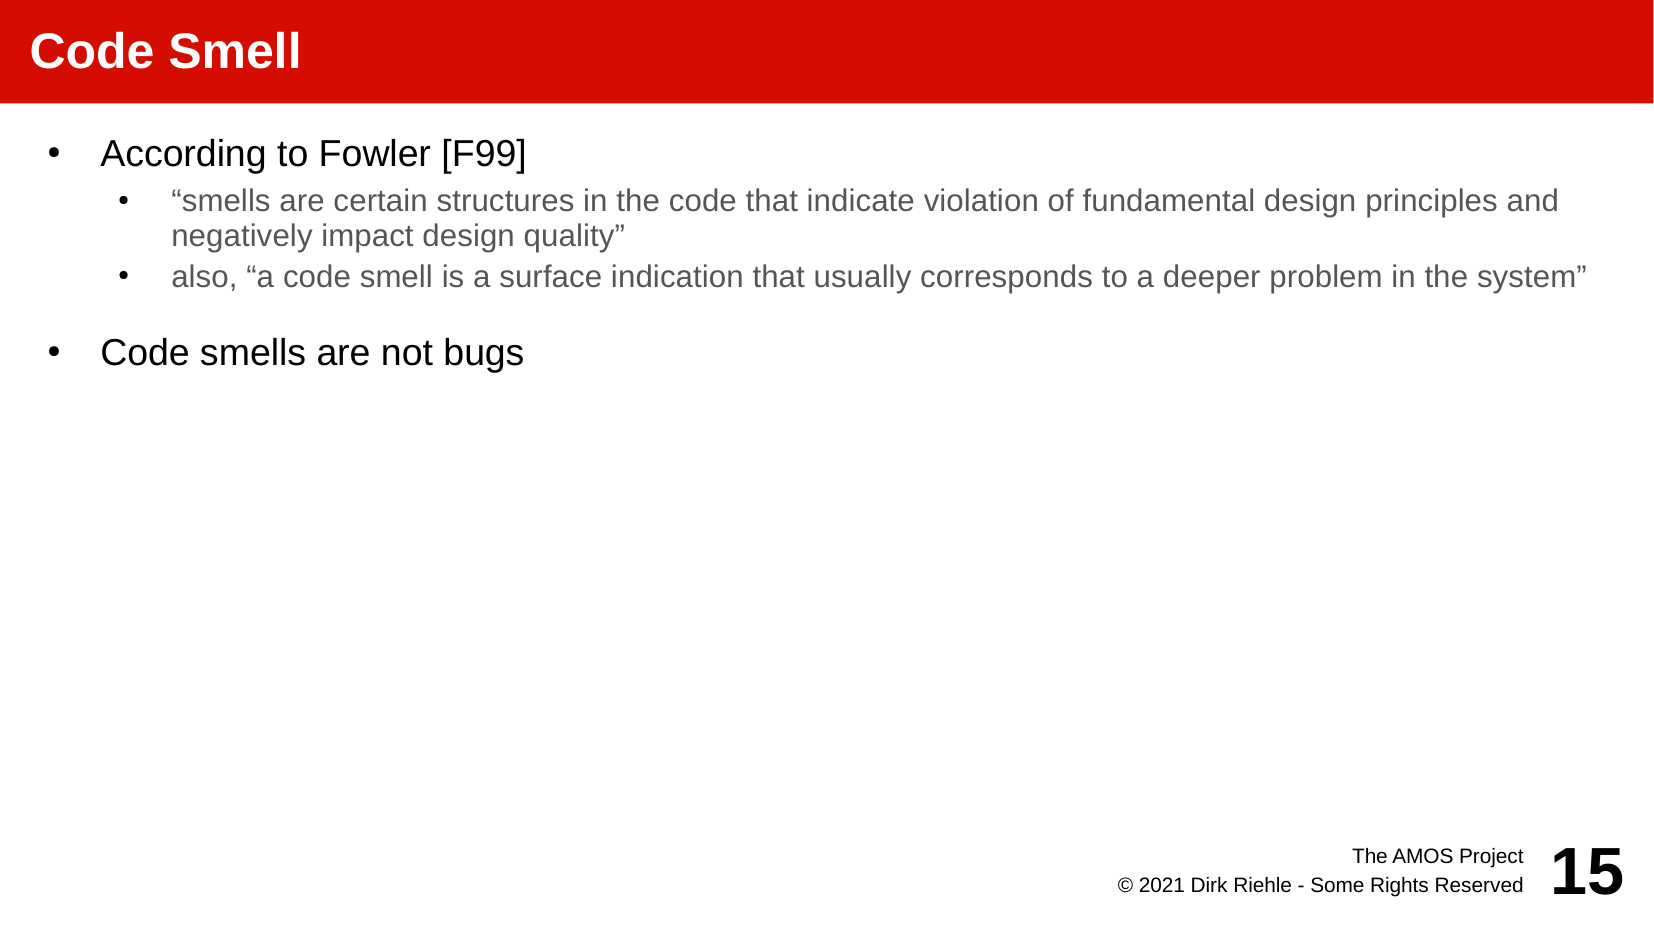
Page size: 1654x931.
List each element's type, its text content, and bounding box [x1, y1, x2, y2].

list According to Fowler [F99] “smells are certain structures in the code that indicate violation of fundamental design principles and negatively impact design quality” also, “a code smell is a surface indication that usually corresponds to a deeper problem in the system” Code smells are not bugs [29, 132, 1625, 813]
title Code Smell [0, 0, 1654, 104]
